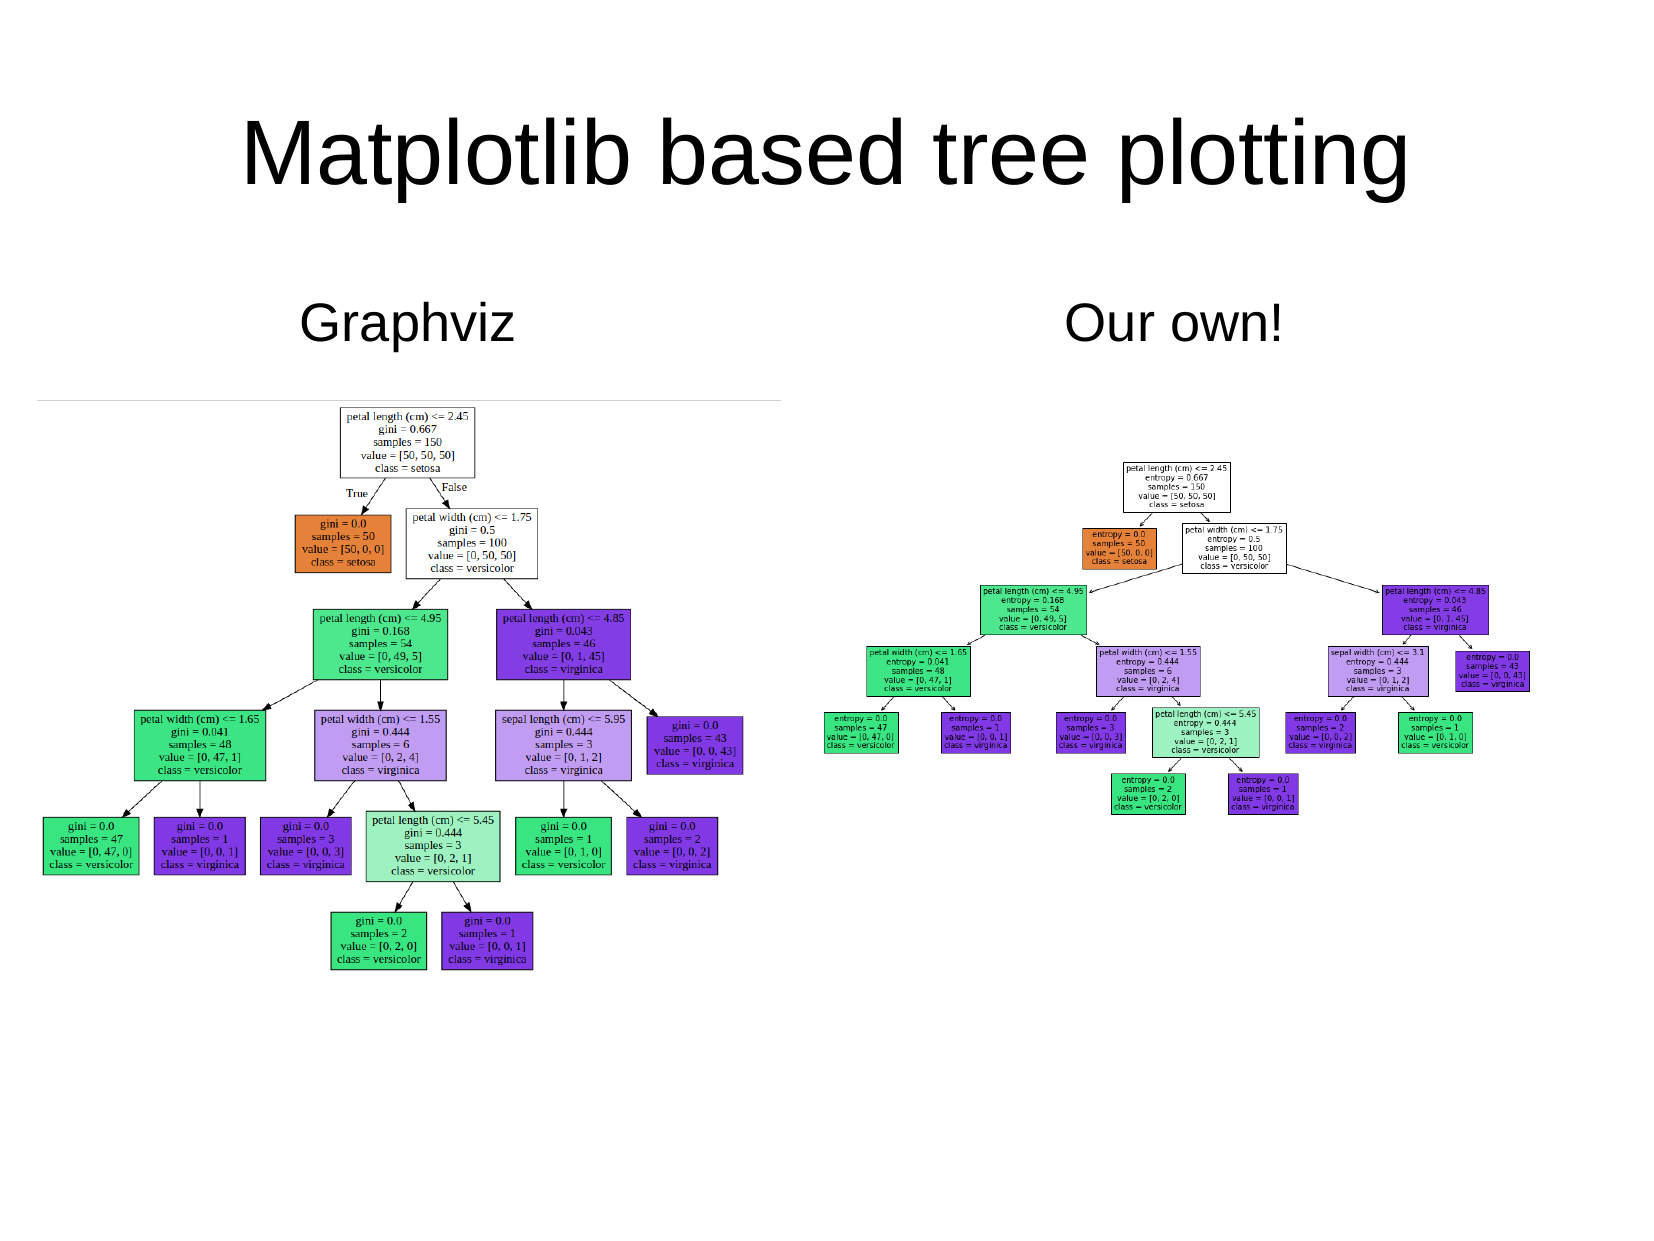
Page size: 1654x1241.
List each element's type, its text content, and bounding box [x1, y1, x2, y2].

text_box Our own! [1050, 285, 1336, 361]
picture [34, 400, 781, 976]
picture [821, 434, 1531, 816]
title Matplotlib based tree plotting [82, 49, 1571, 257]
text_box Graphviz [285, 284, 886, 361]
